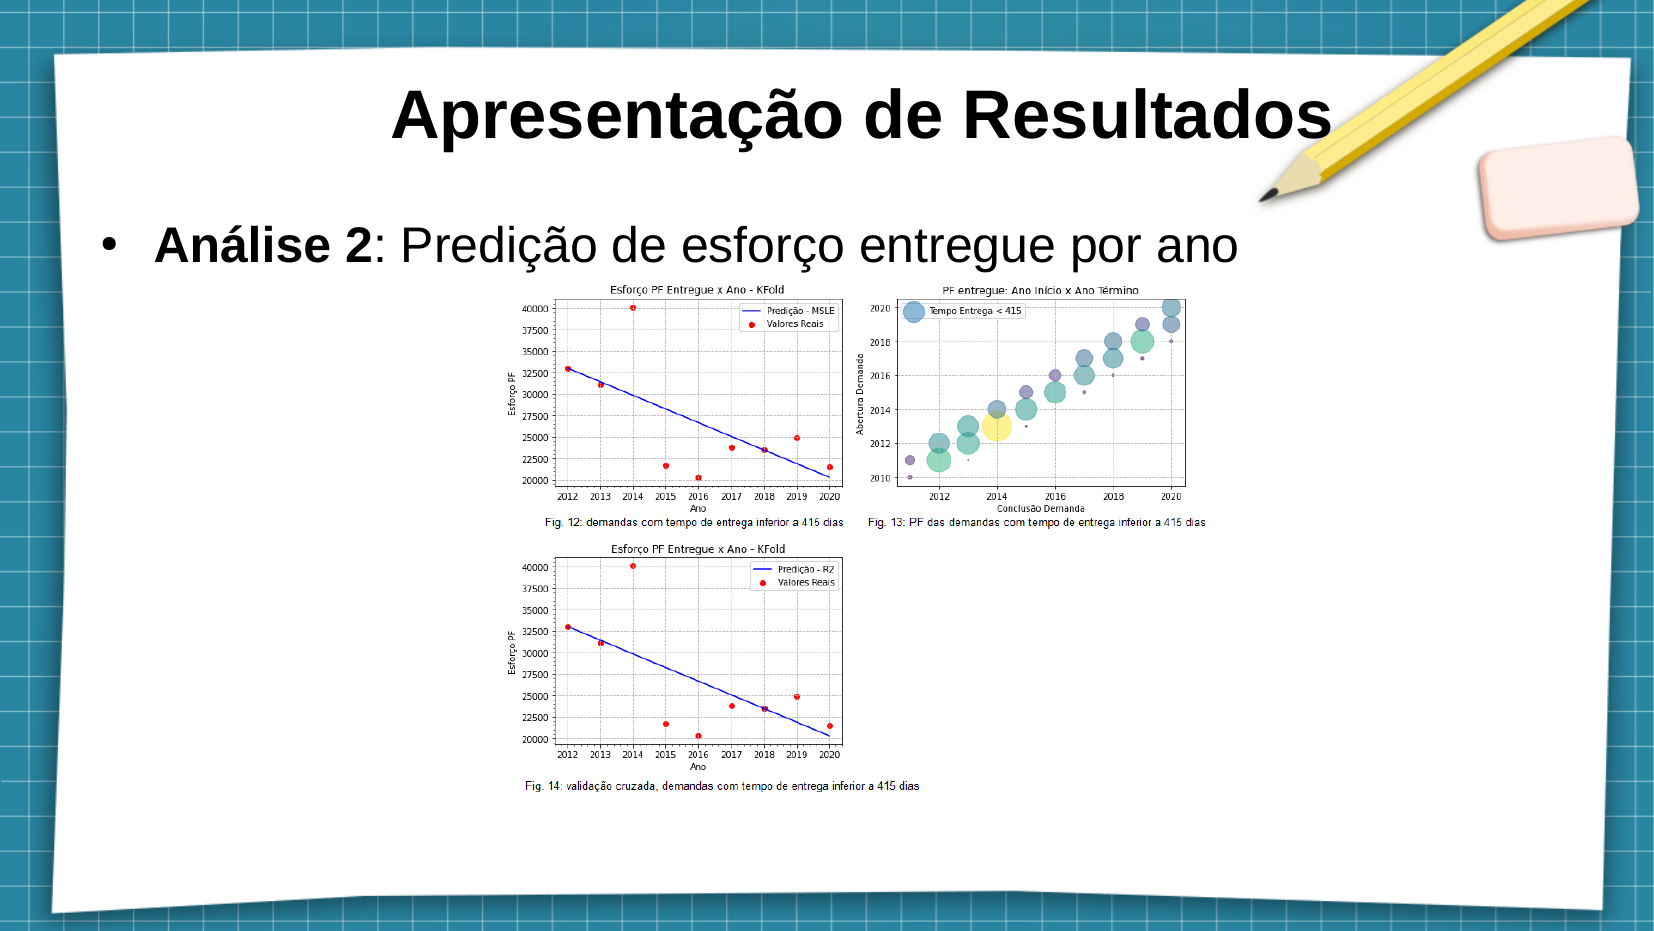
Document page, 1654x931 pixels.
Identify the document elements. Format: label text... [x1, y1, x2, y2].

list Análise 2: Predição de esforço entregue por ano [82, 217, 1571, 758]
title Apresentação de Resultados [82, 37, 1571, 193]
picture [0, 0, 1654, 931]
